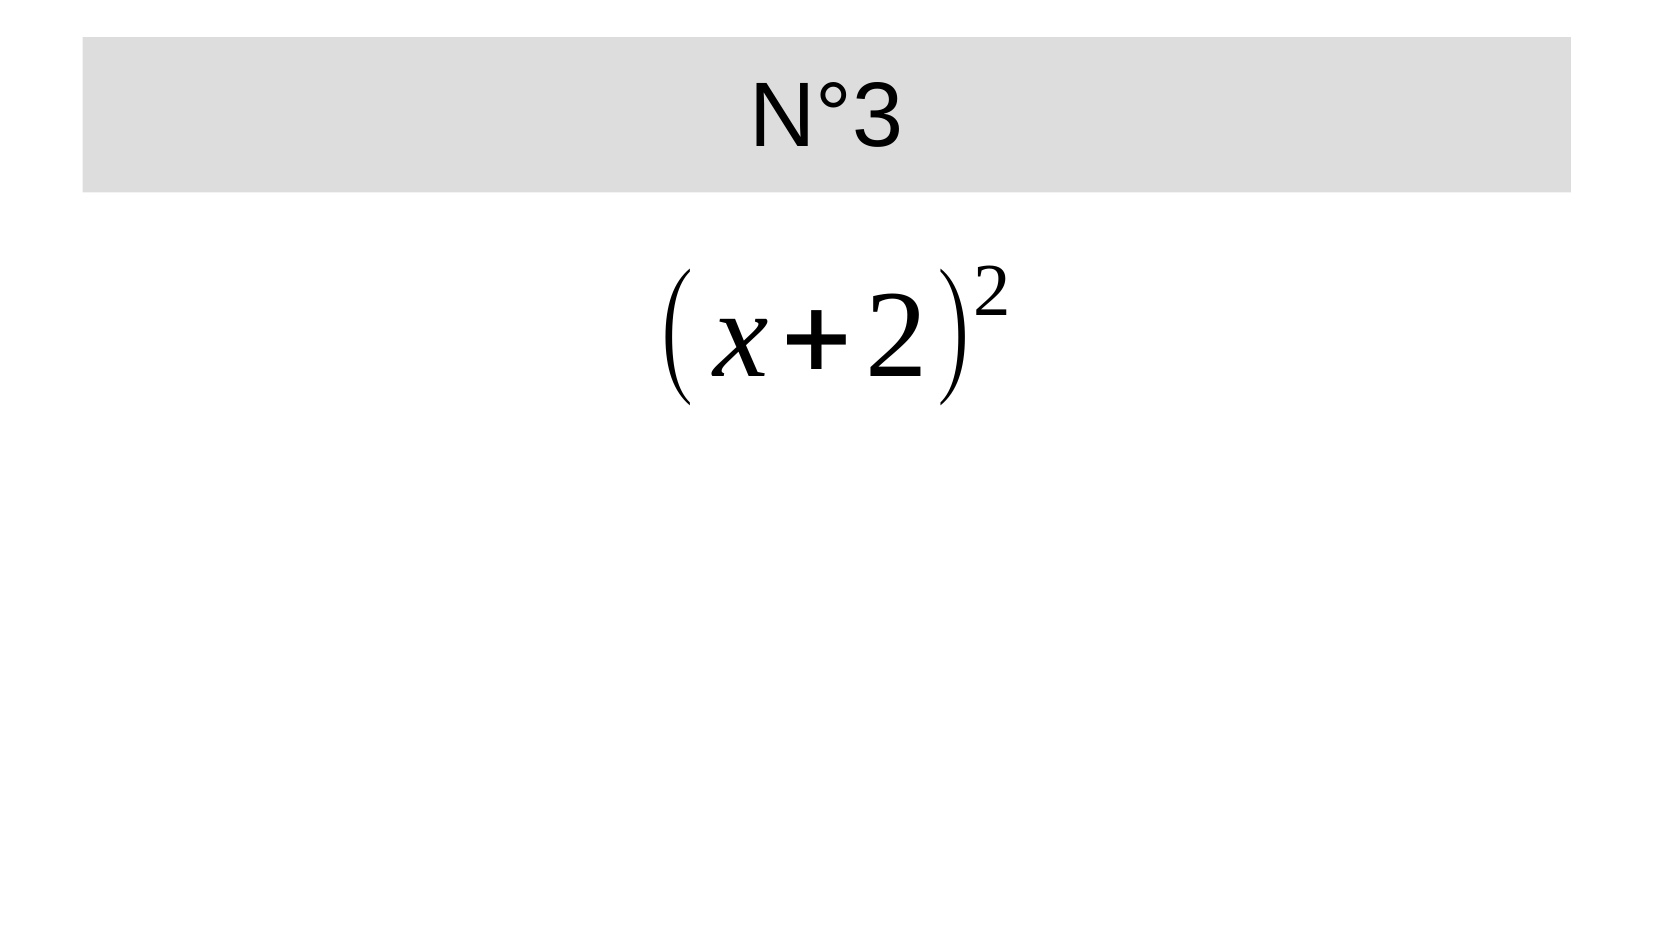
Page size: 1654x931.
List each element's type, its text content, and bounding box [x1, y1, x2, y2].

title N°3 [82, 37, 1571, 193]
chart [649, 248, 1018, 413]
